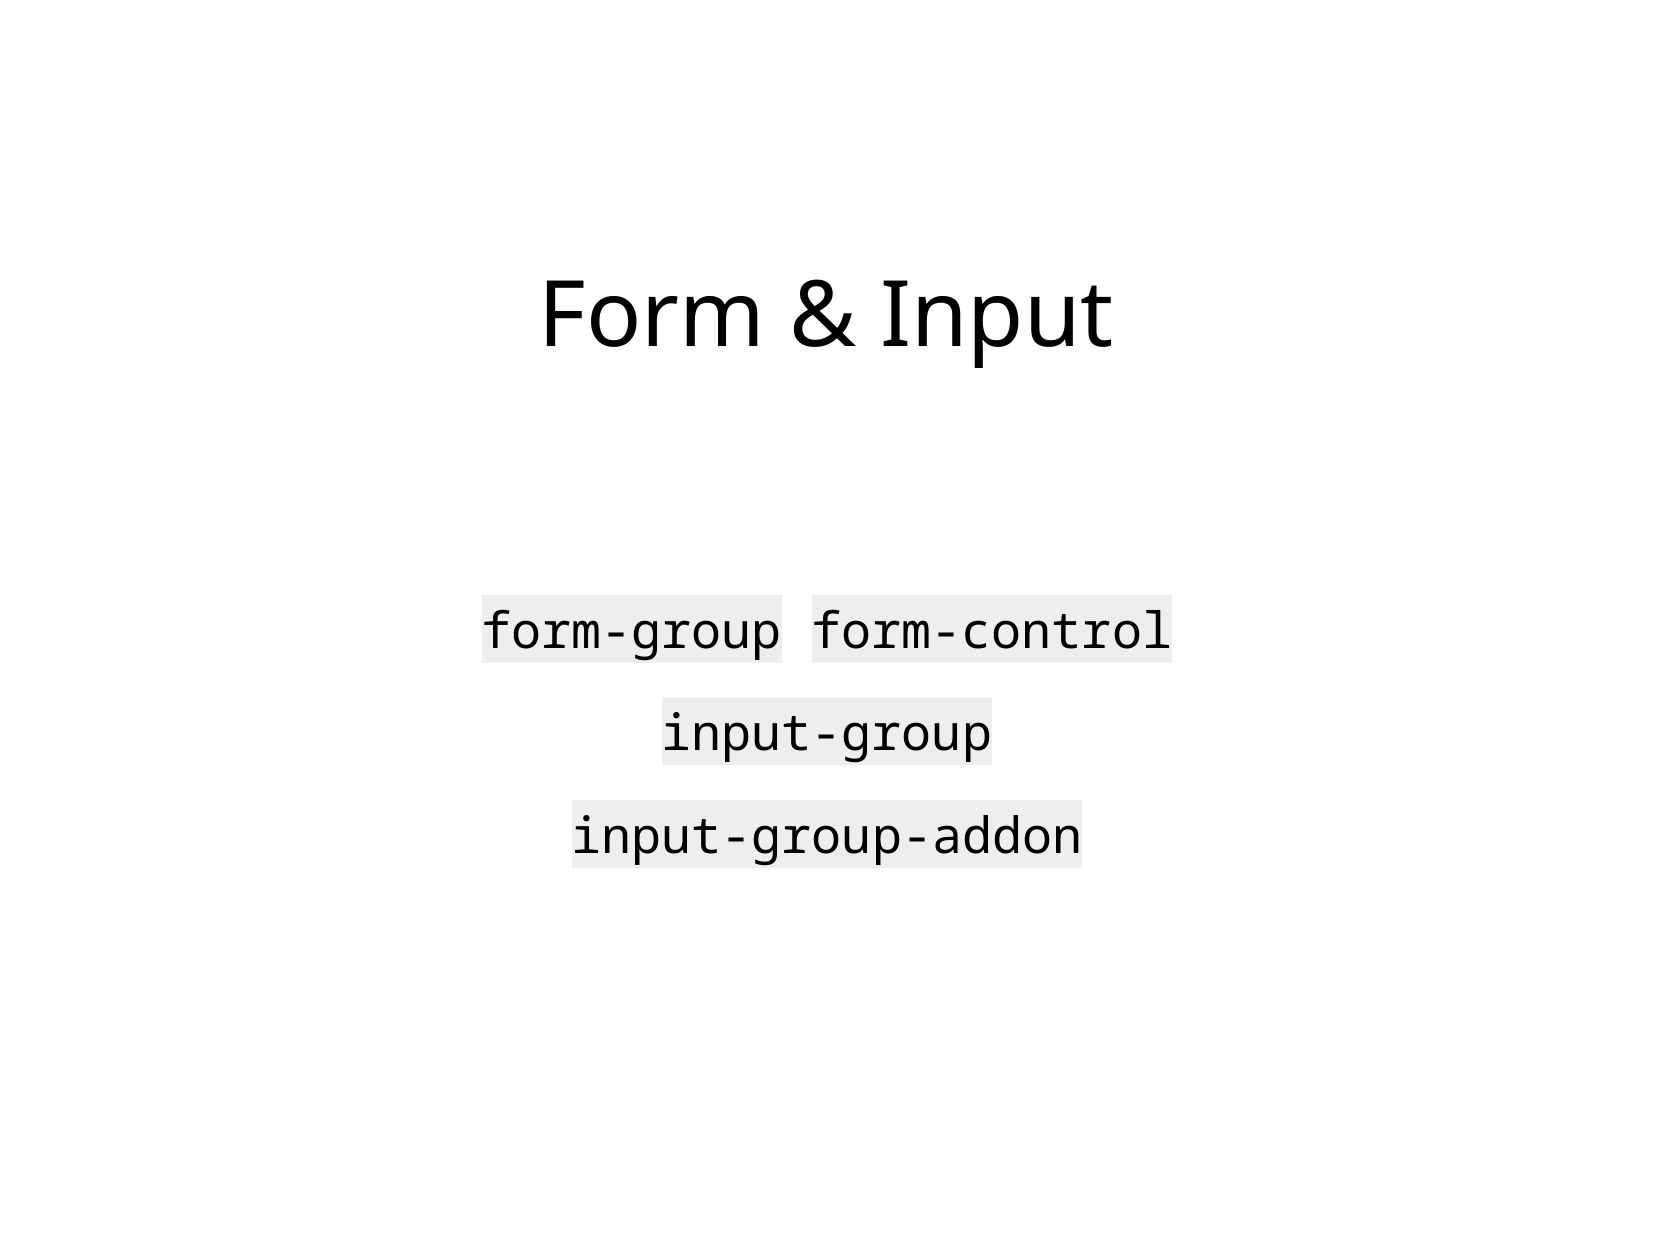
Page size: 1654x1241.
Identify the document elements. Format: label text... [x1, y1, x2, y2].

title Form & Input form-group form-control input-group input-group-addon [82, 255, 1571, 901]
